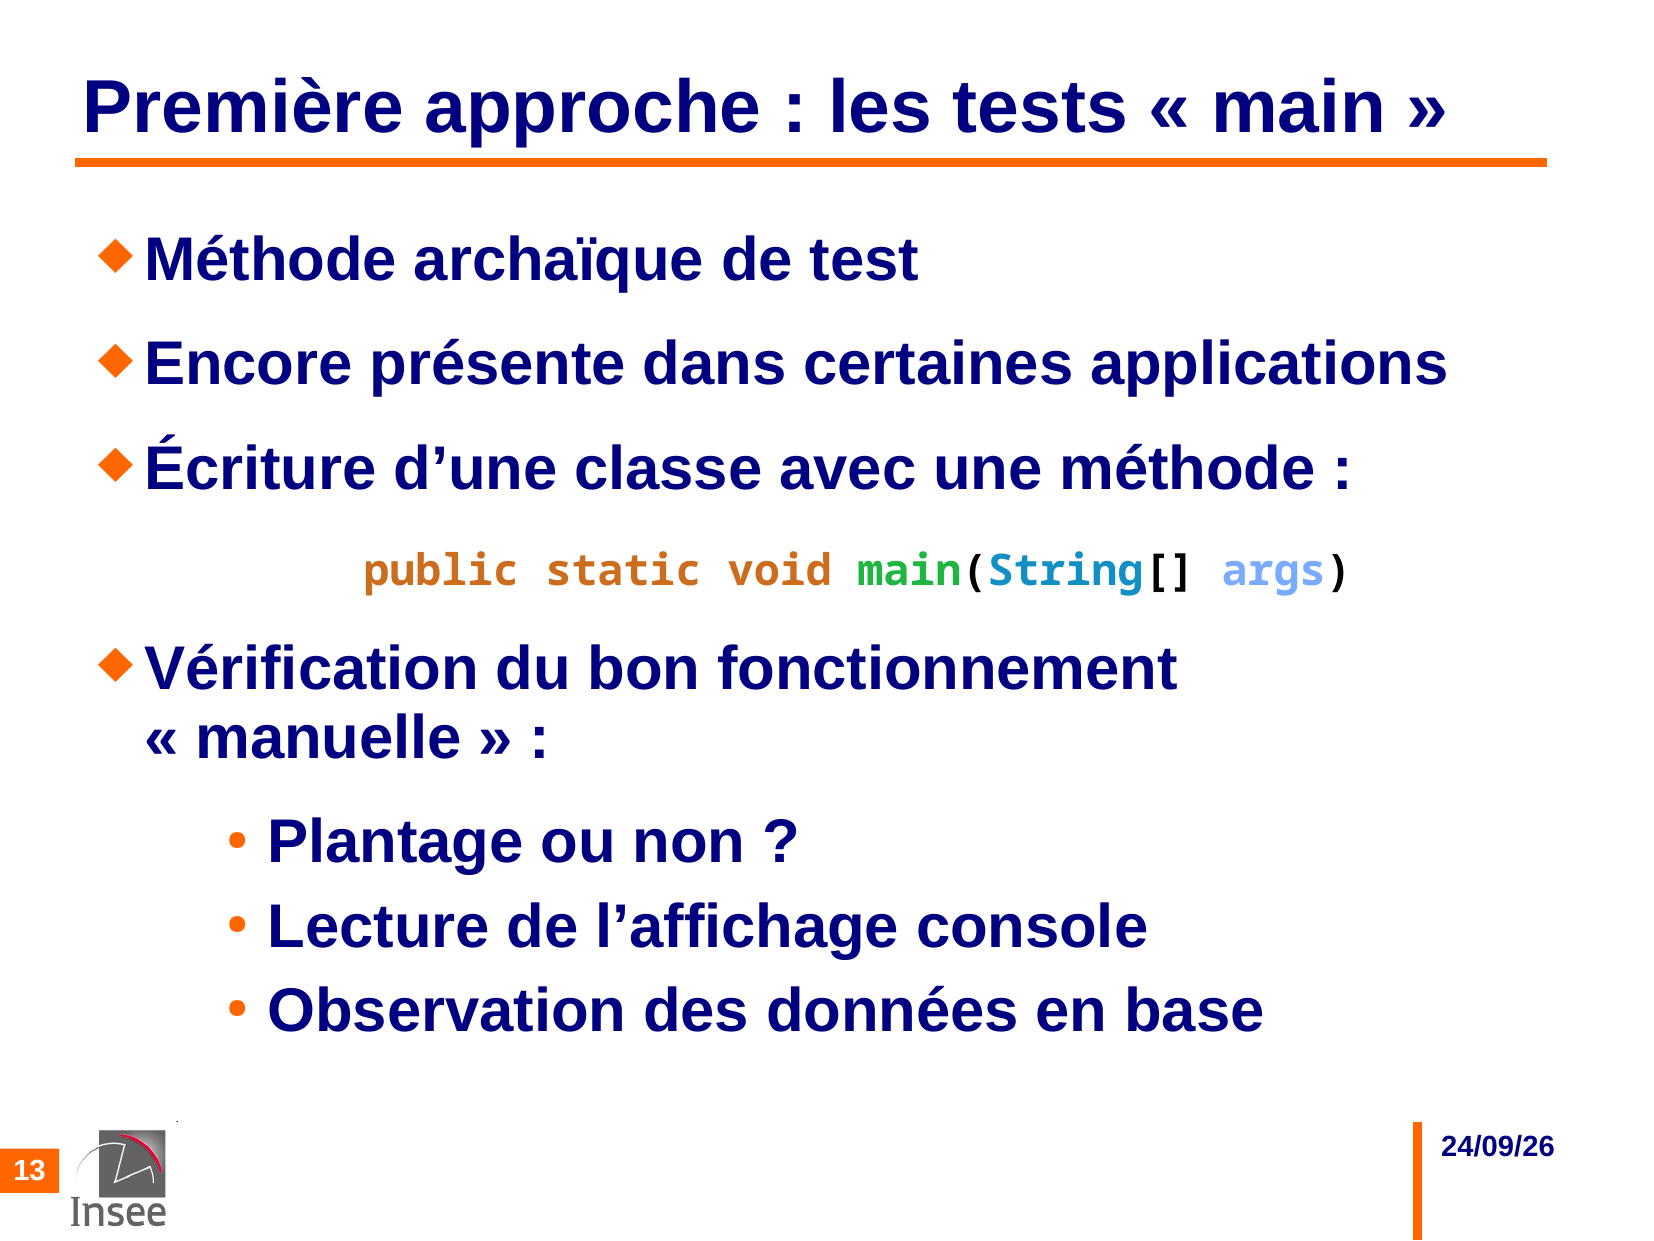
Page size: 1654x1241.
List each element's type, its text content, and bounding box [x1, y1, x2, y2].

list Méthode archaïque de test Encore présente dans certaines applications Écriture d’une classe avec une méthode : public static void main(String[] args) Vérification du bon fonctionnement « manuelle » : Plantage ou non ? Lecture de l’affichage console Observation des données en base [82, 224, 1571, 1051]
picture [62, 1121, 178, 1241]
title Première approche : les tests « main » [82, 49, 1619, 163]
